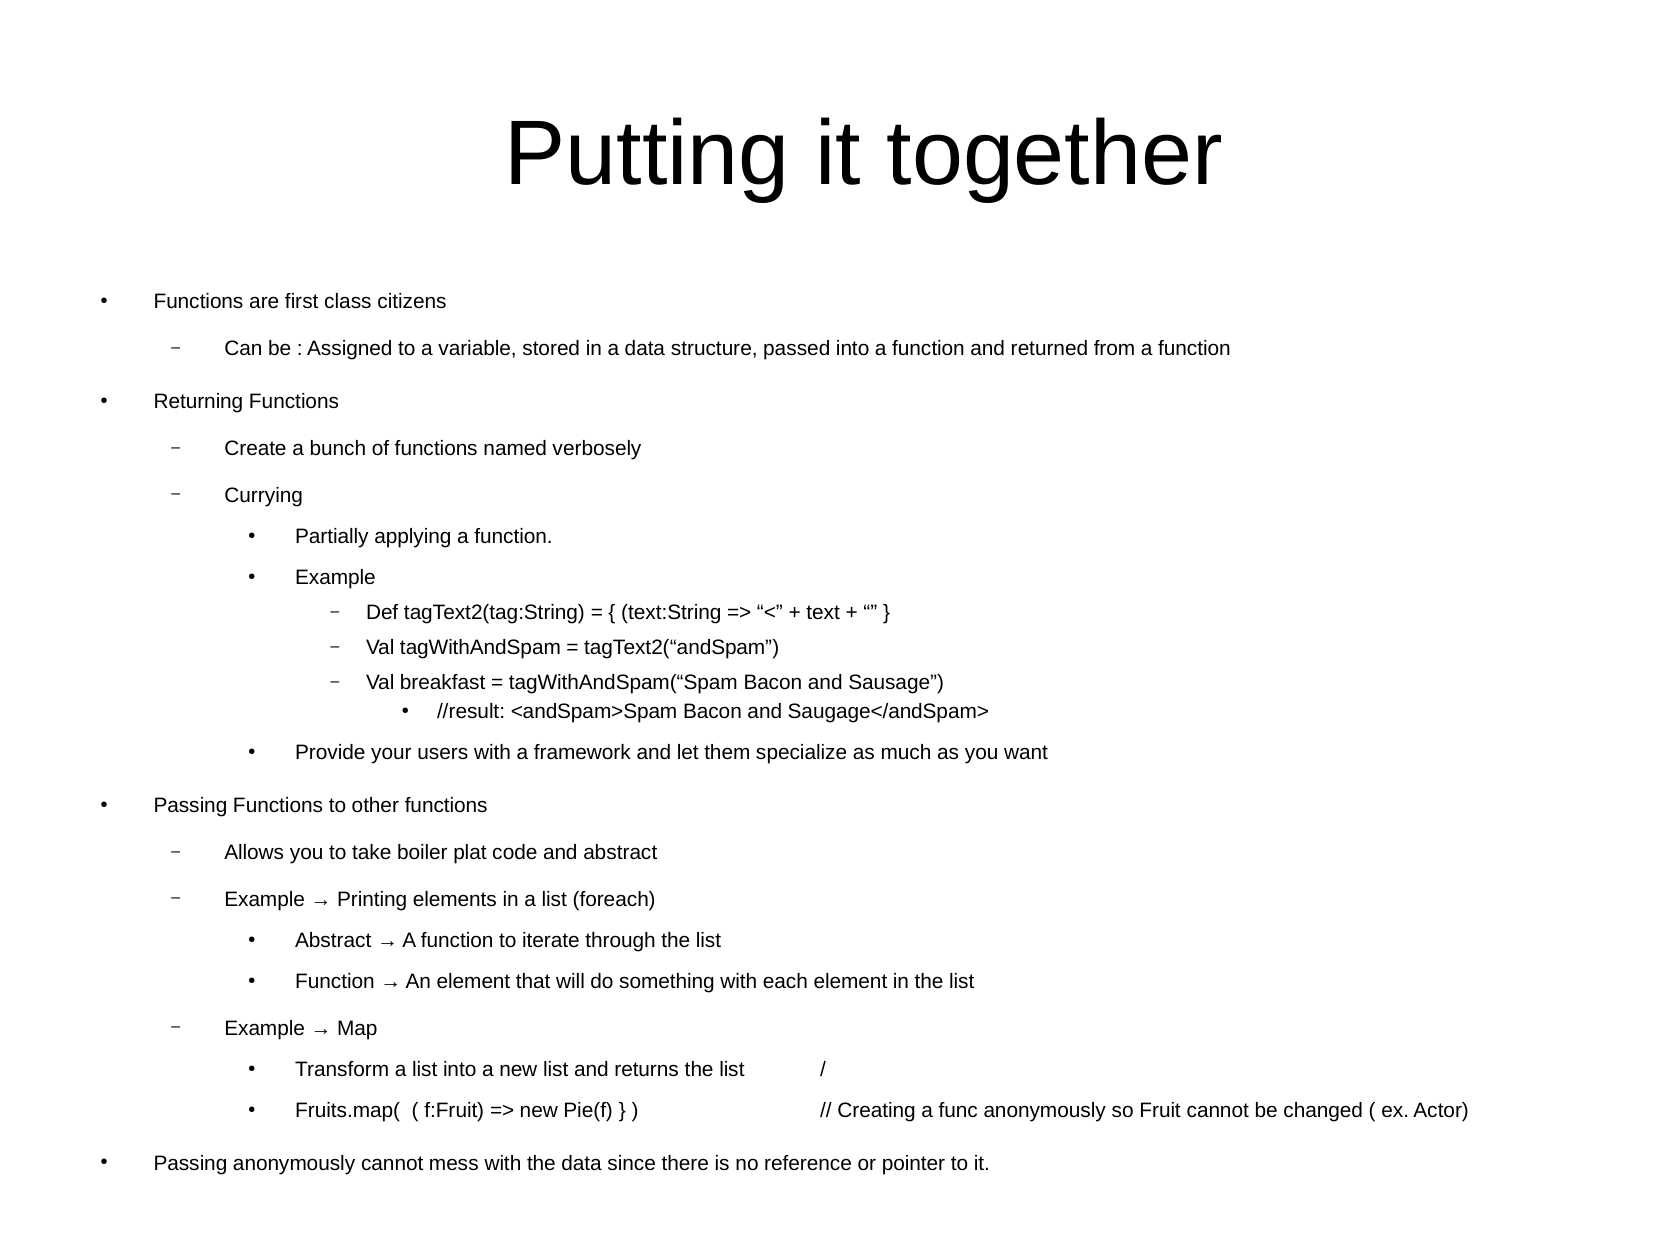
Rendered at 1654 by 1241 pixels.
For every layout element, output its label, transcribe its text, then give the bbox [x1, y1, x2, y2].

list Functions are first class citizens Can be : Assigned to a variable, stored in a data structure, passed into a function and returned from a function Returning Functions Create a bunch of functions named verbosely Currying Partially applying a function. Example Def tagText2(tag:String) = { (text:String => “<” + text + “” } Val tagWithAndSpam = tagText2(“andSpam”) Val breakfast = tagWithAndSpam(“Spam Bacon and Sausage”) //result: <andSpam>Spam Bacon and Saugage</andSpam> Provide your users with a framework and let them specialize as much as you want Passing Functions to other functions Allows you to take boiler plat code and abstract Example → Printing elements in a list (foreach) Abstract → A function to iterate through the list Function → An element that will do something with each element in the list Example → Map Transform a list into a new list and returns the list / Fruits.map( ( f:Fruit) => new Pie(f) } ) // Creating a func anonymously so Fruit cannot be changed ( ex. Actor) Passing anonymously cannot mess with the data since there is no reference or pointer to it. [82, 290, 1571, 1201]
title Putting it together [82, 49, 1571, 257]
